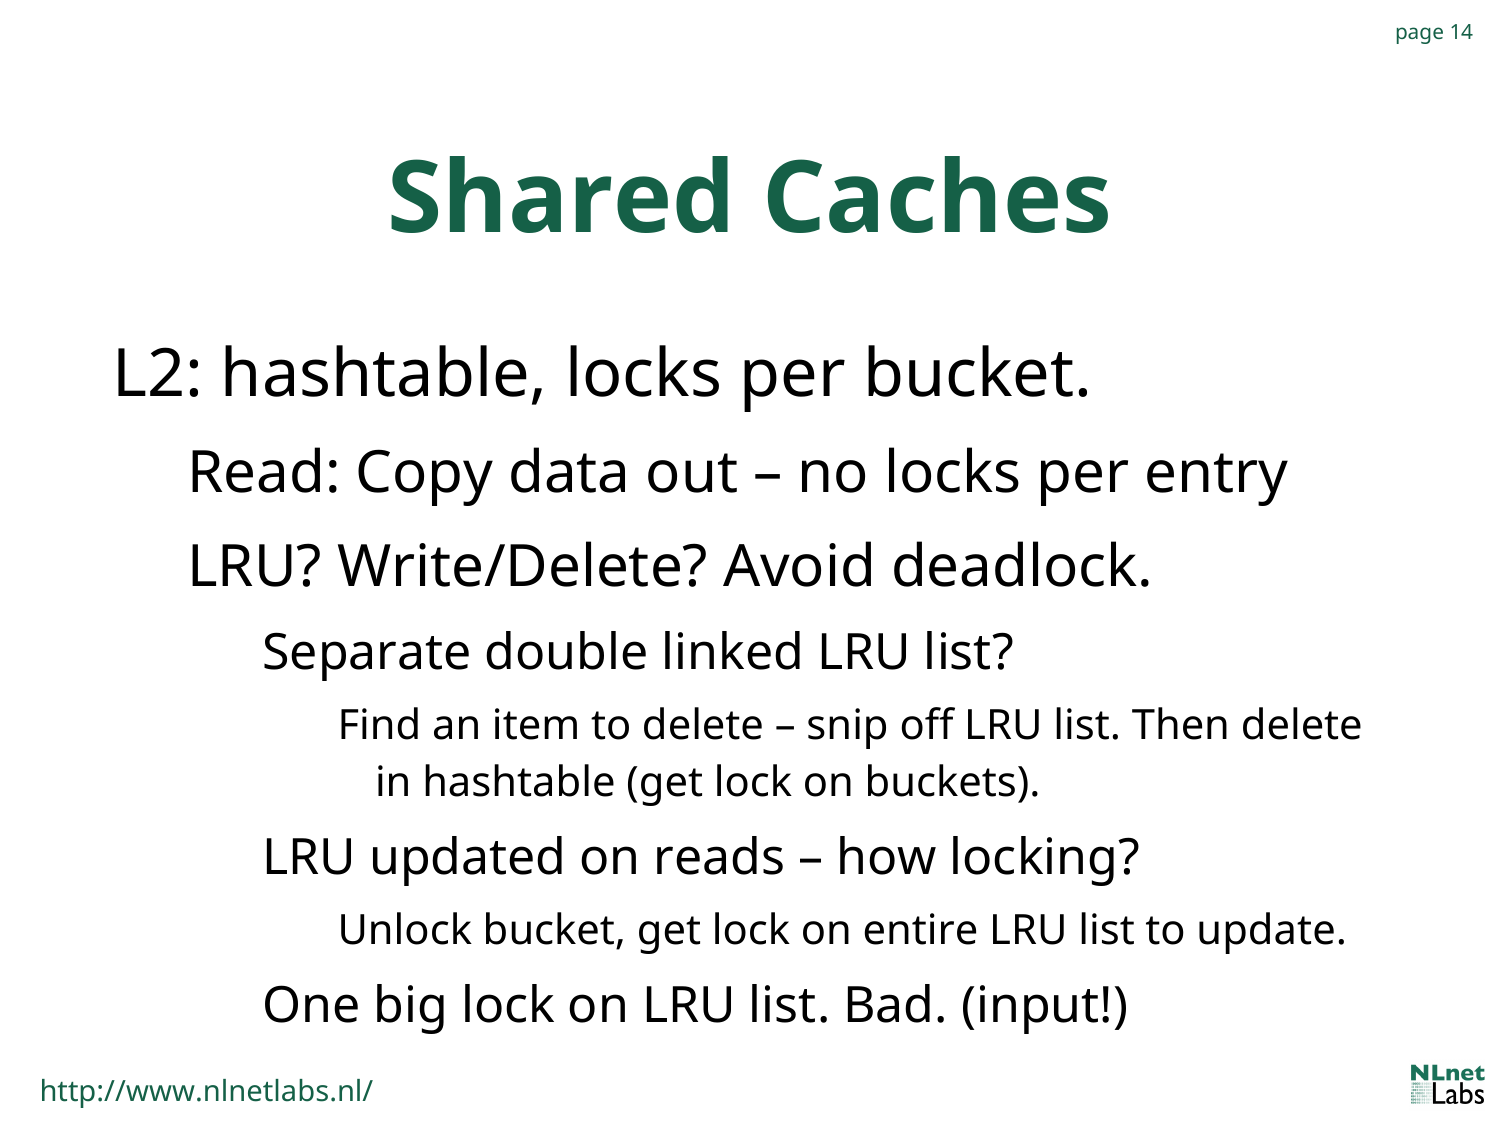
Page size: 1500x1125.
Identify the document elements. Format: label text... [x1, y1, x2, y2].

picture [1409, 1059, 1485, 1111]
title Shared Caches [112, 66, 1388, 322]
list L2: hashtable, locks per bucket. Read: Copy data out – no locks per entry LRU? Write/Delete? Avoid deadlock. Separate double linked LRU list? Find an item to delete – snip off LRU list. Then delete in hashtable (get lock on buckets). LRU updated on reads – how locking? Unlock bucket, get lock on entire LRU list to update. One big lock on LRU list. Bad. (input!) [112, 324, 1388, 1001]
